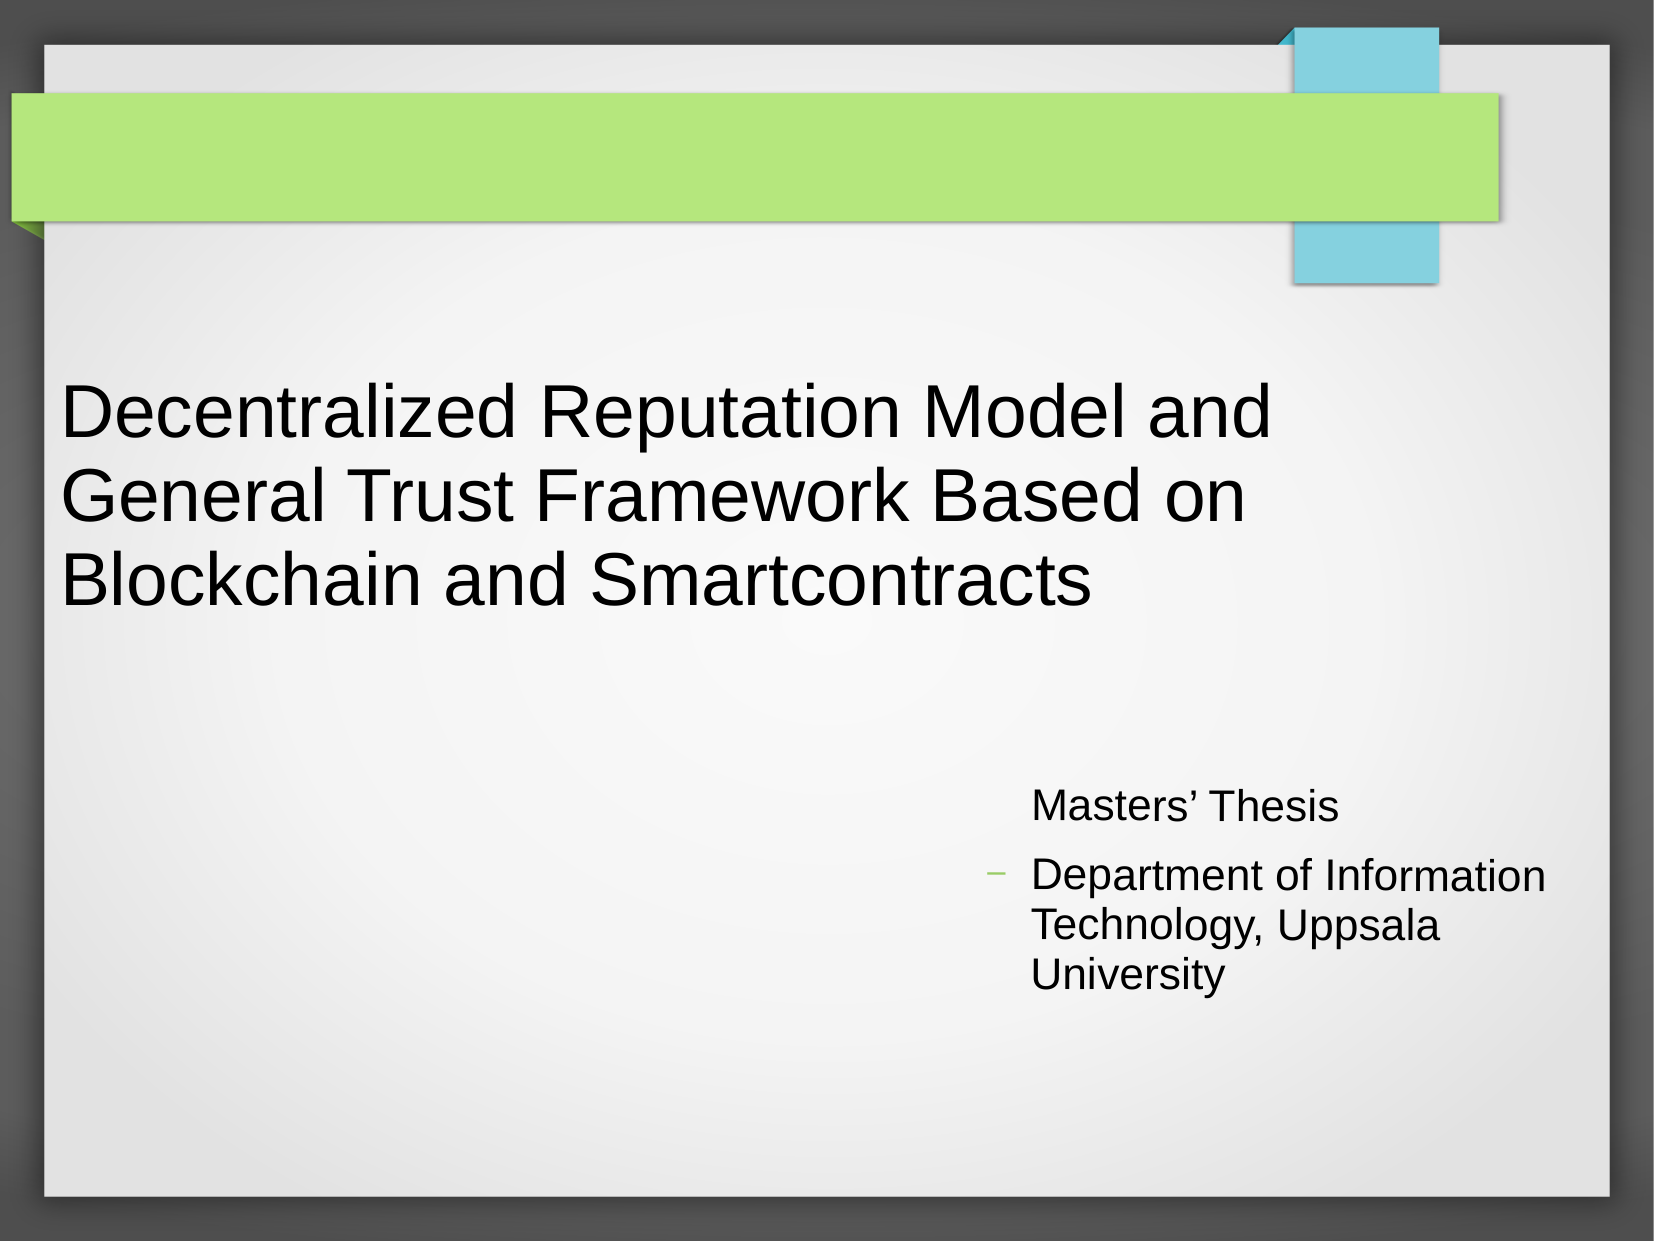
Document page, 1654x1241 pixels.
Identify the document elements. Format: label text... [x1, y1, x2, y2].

title Decentralized Reputation Model and General Trust Framework Based on Blockchain and Smartcontracts [60, 255, 1546, 736]
picture [0, 0, 1654, 1241]
list Masters’ Thesis Department of Information Technology, Uppsala University [914, 780, 1621, 1007]
